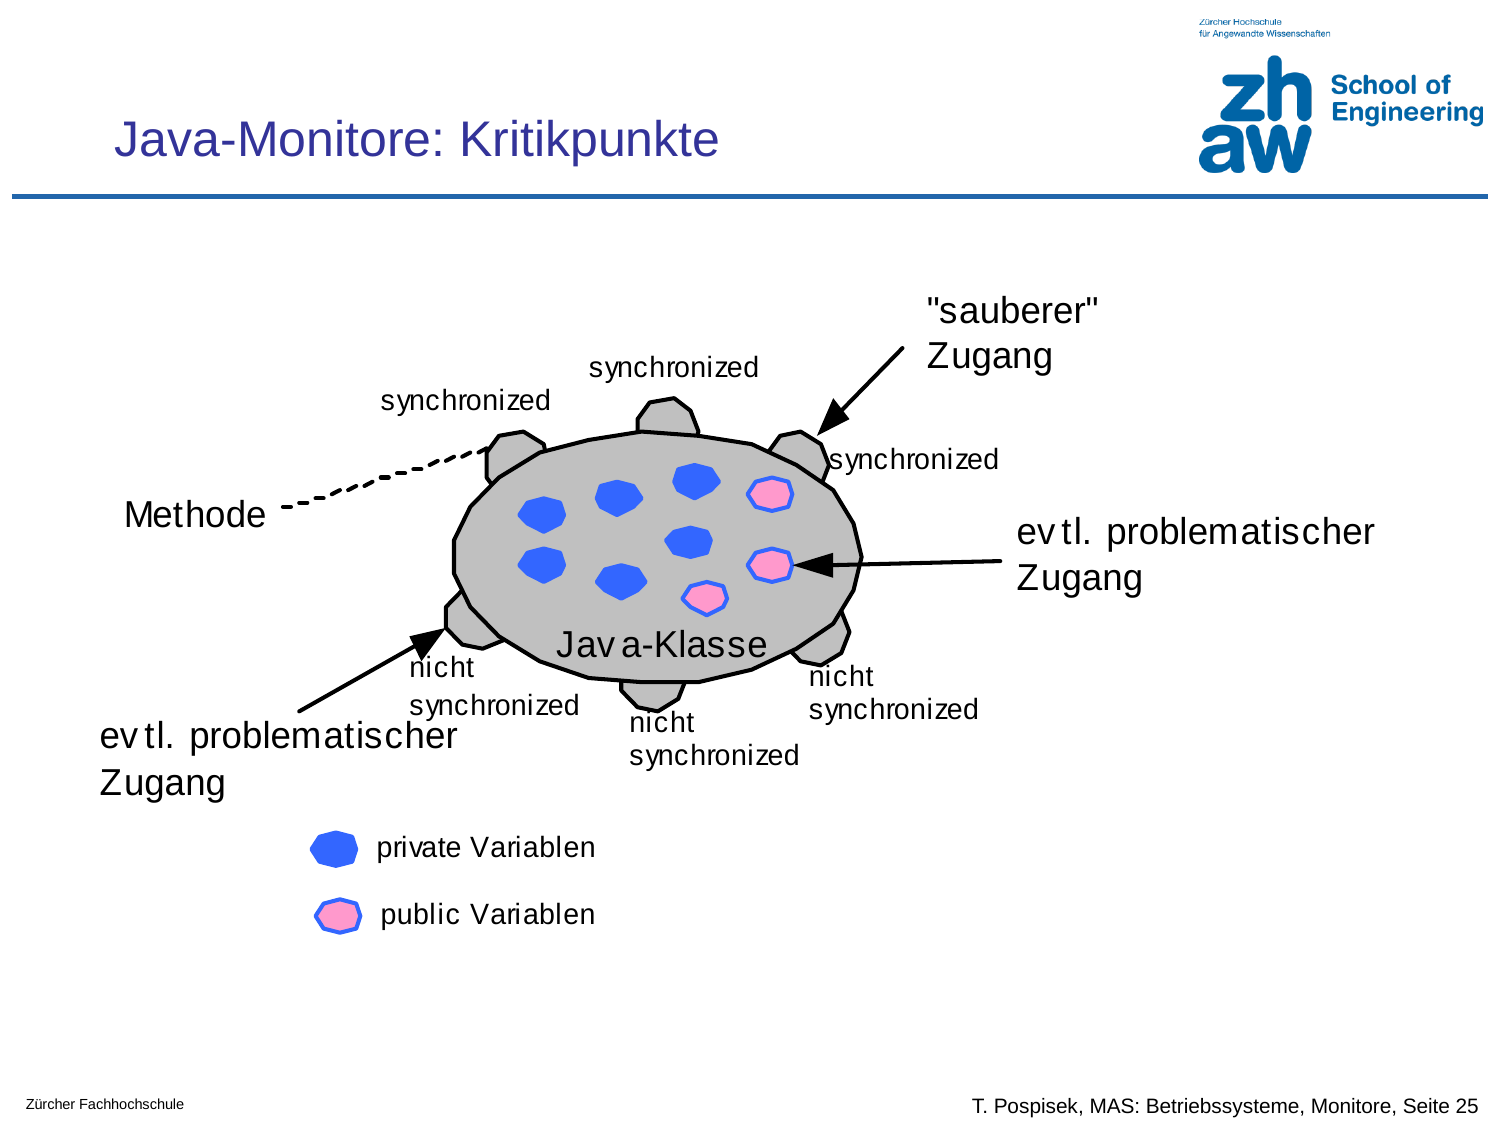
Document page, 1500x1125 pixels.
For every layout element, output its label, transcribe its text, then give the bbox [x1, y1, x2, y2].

picture [75, 277, 1436, 953]
picture [1199, 19, 1483, 173]
title Java-Monitore: Kritikpunkte [99, 50, 1379, 163]
